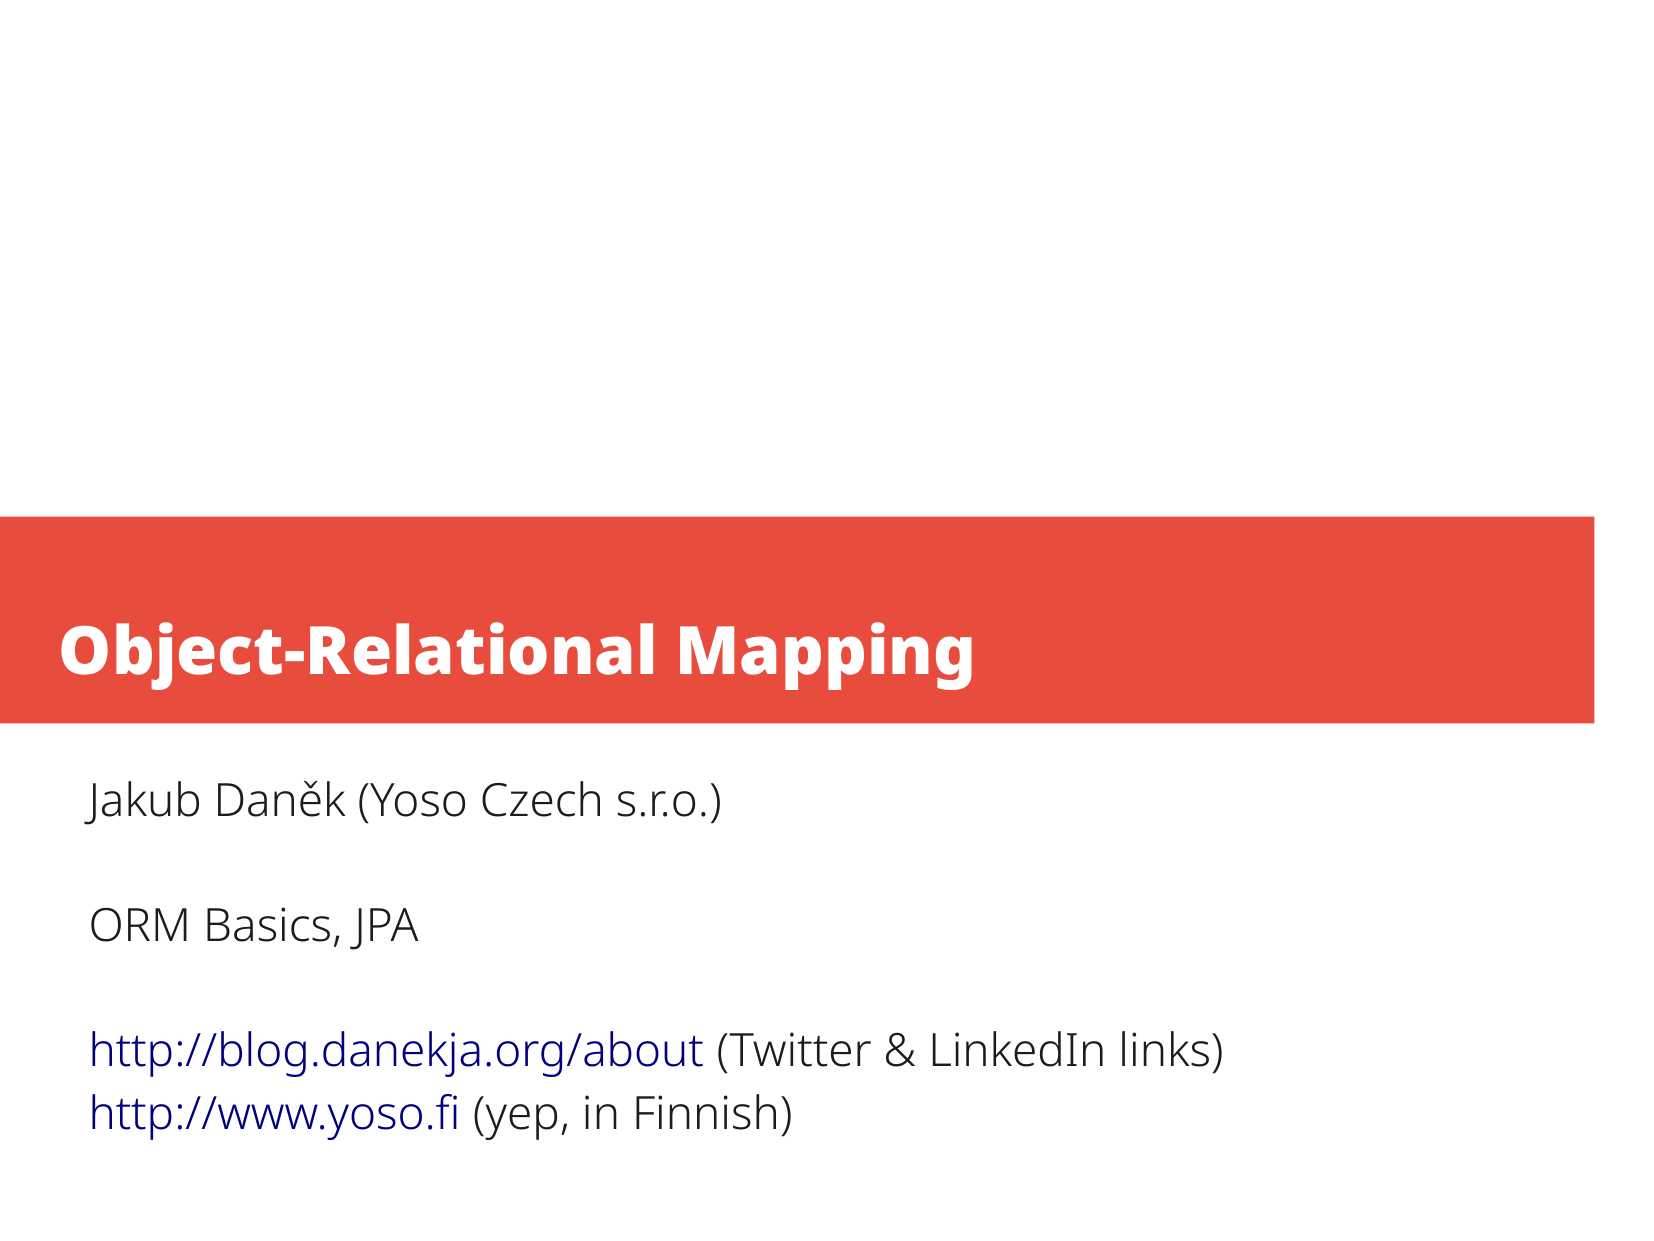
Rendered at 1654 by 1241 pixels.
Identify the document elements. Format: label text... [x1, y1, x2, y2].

subtitle Jakub Daněk (Yoso Czech s.r.o.) ORM Basics, JPA http://blog.danekja.org/about (Twitter & LinkedIn links) http://www.yoso.fi (yep, in Finnish) [88, 767, 1595, 1182]
title Object-Relational Mapping [59, 546, 1595, 694]
